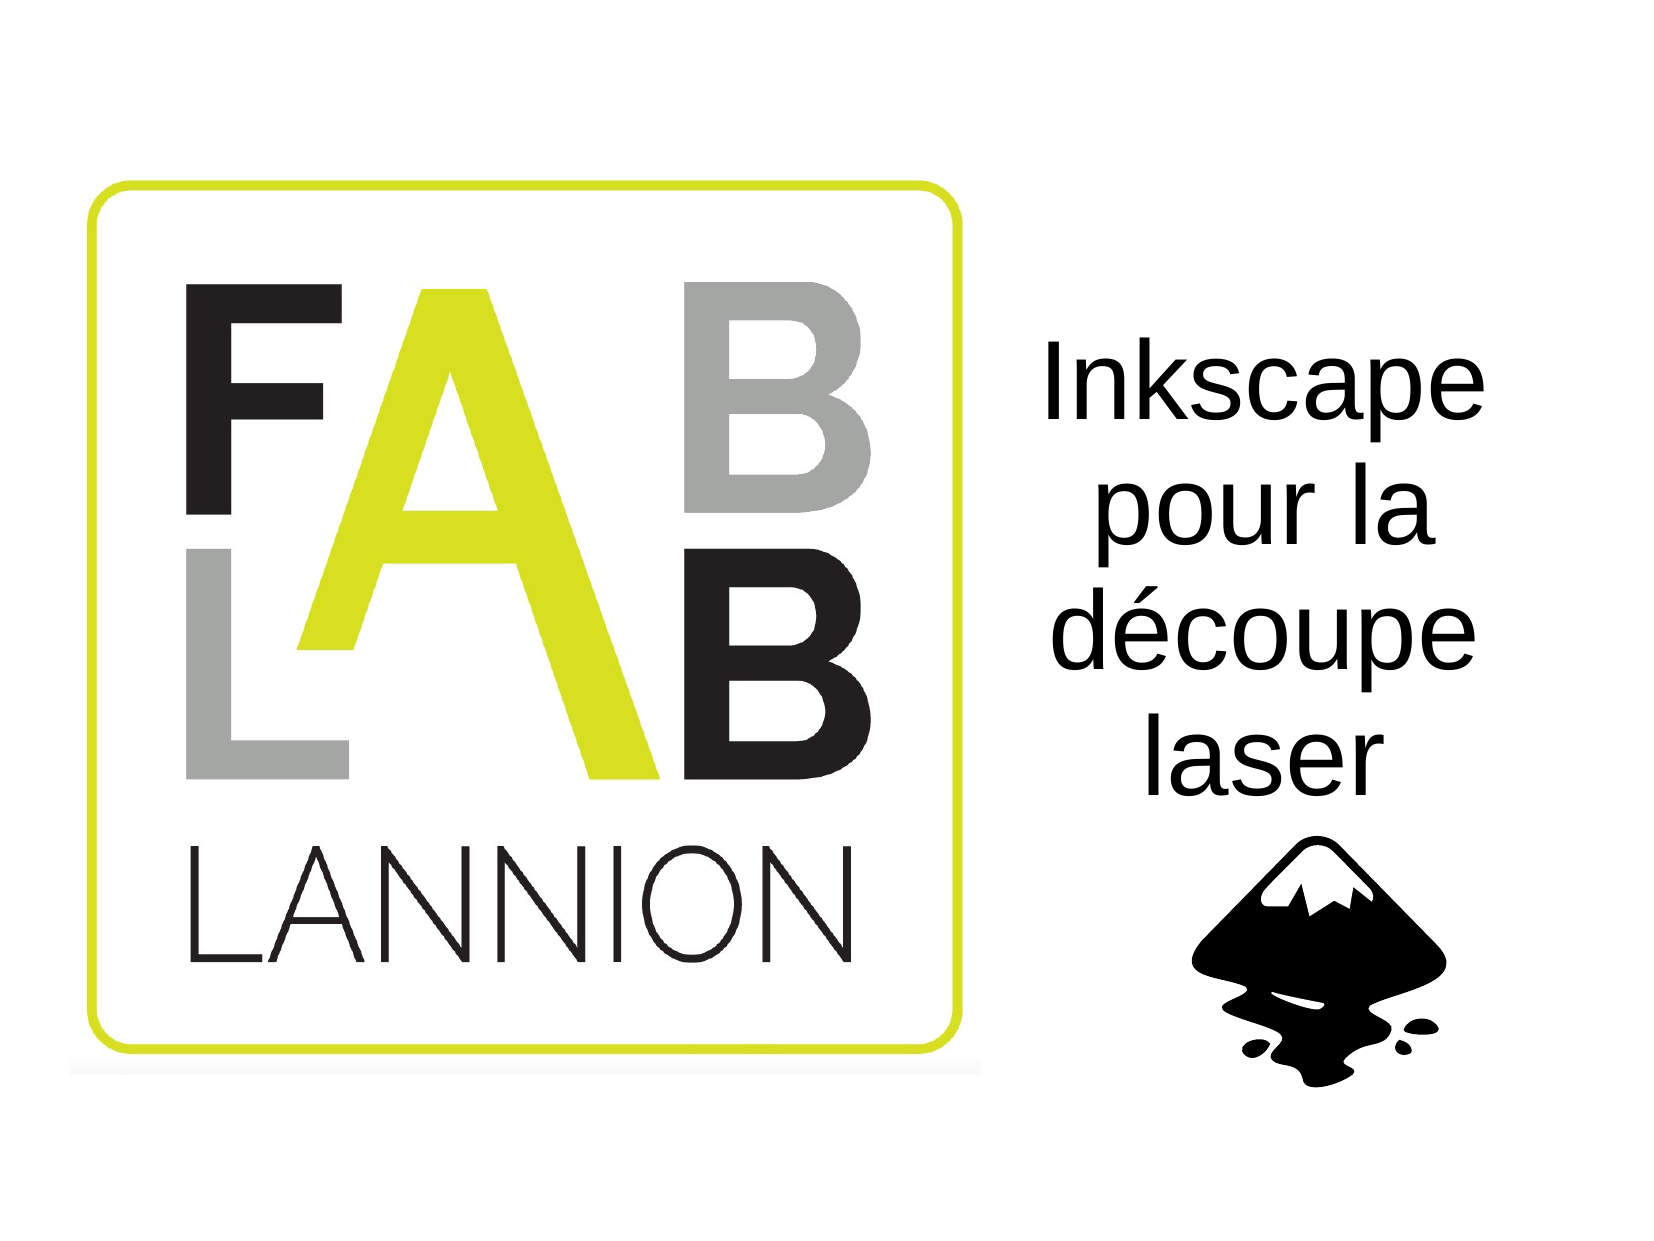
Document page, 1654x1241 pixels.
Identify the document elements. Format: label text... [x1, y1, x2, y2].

text_box Inkscape pour la découpe laser [1023, 309, 1654, 827]
picture [70, 165, 981, 1075]
picture [1181, 824, 1455, 1099]
